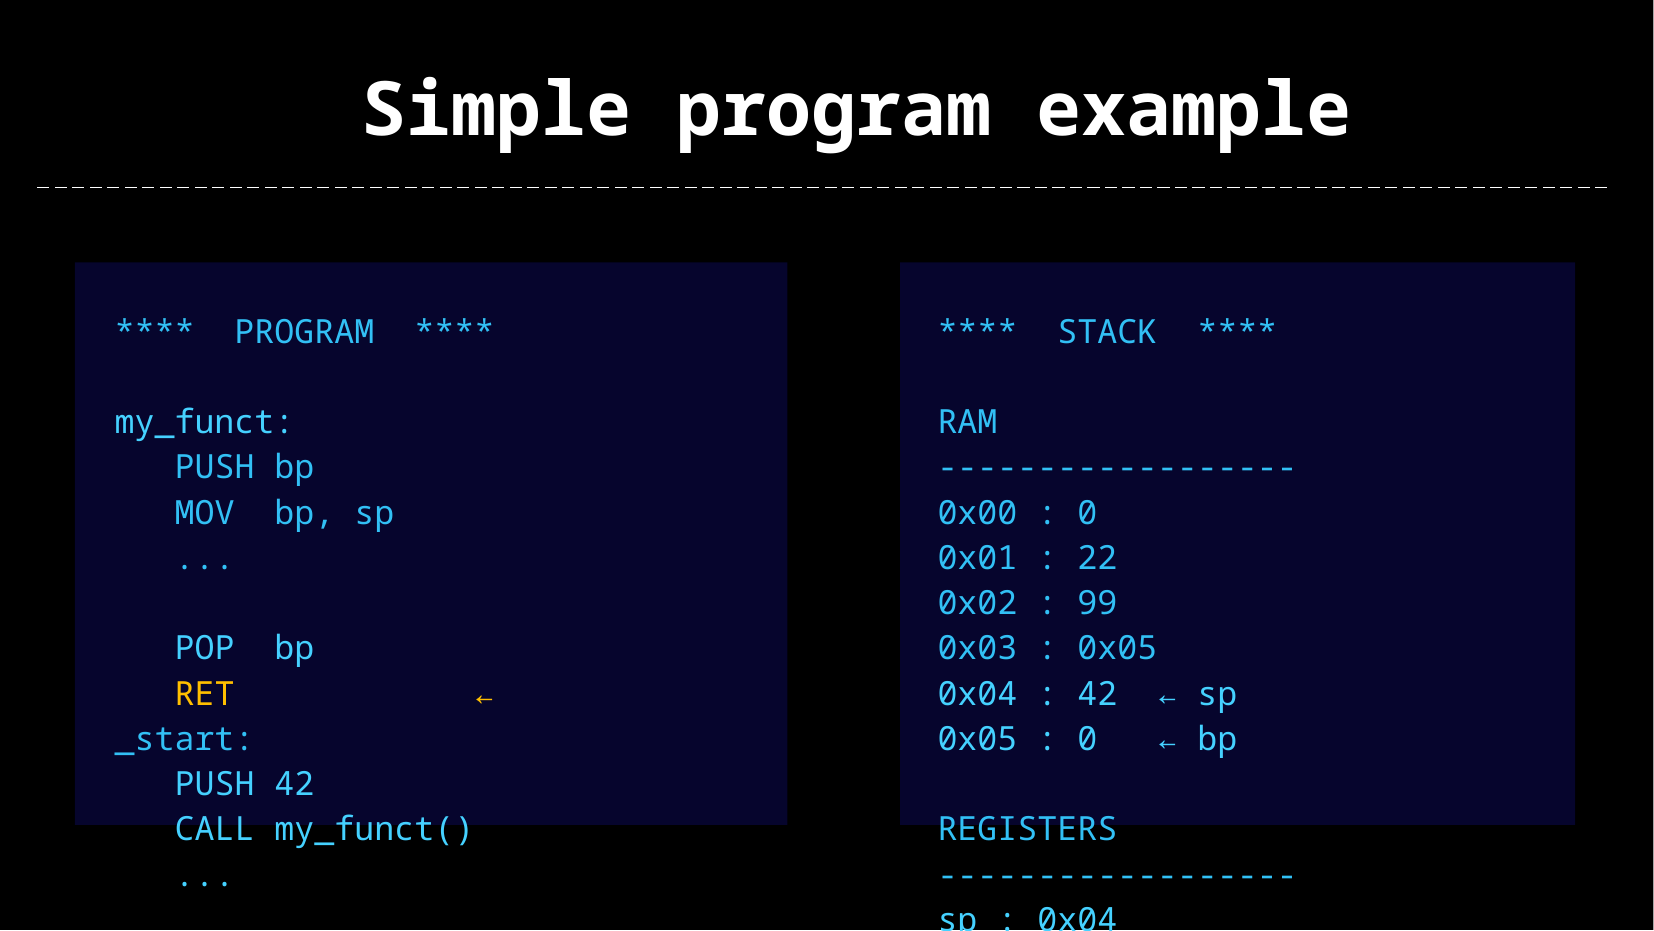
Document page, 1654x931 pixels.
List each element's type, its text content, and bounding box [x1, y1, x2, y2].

text_box [74, 262, 788, 825]
text_box [900, 262, 1576, 825]
text_box [943, 819, 951, 825]
text_box **** PROGRAM **** my_funct: PUSH bp MOV bp, sp ... POP bp RET ← _start: PUSH 42 CALL my_funct() ... [114, 262, 748, 802]
text_box [1083, 819, 1091, 825]
text_box **** STACK **** RAM ------------------ 0x00 : 0 0x01 : 22 0x02 : 99 0x03 : 0x05 0x04 : 42 ← sp 0x05 : 0 ← bp REGISTERS ------------------ sp : 0x04 bp : 0x05 [937, 262, 1538, 802]
title Simple program example [112, 24, 1601, 188]
